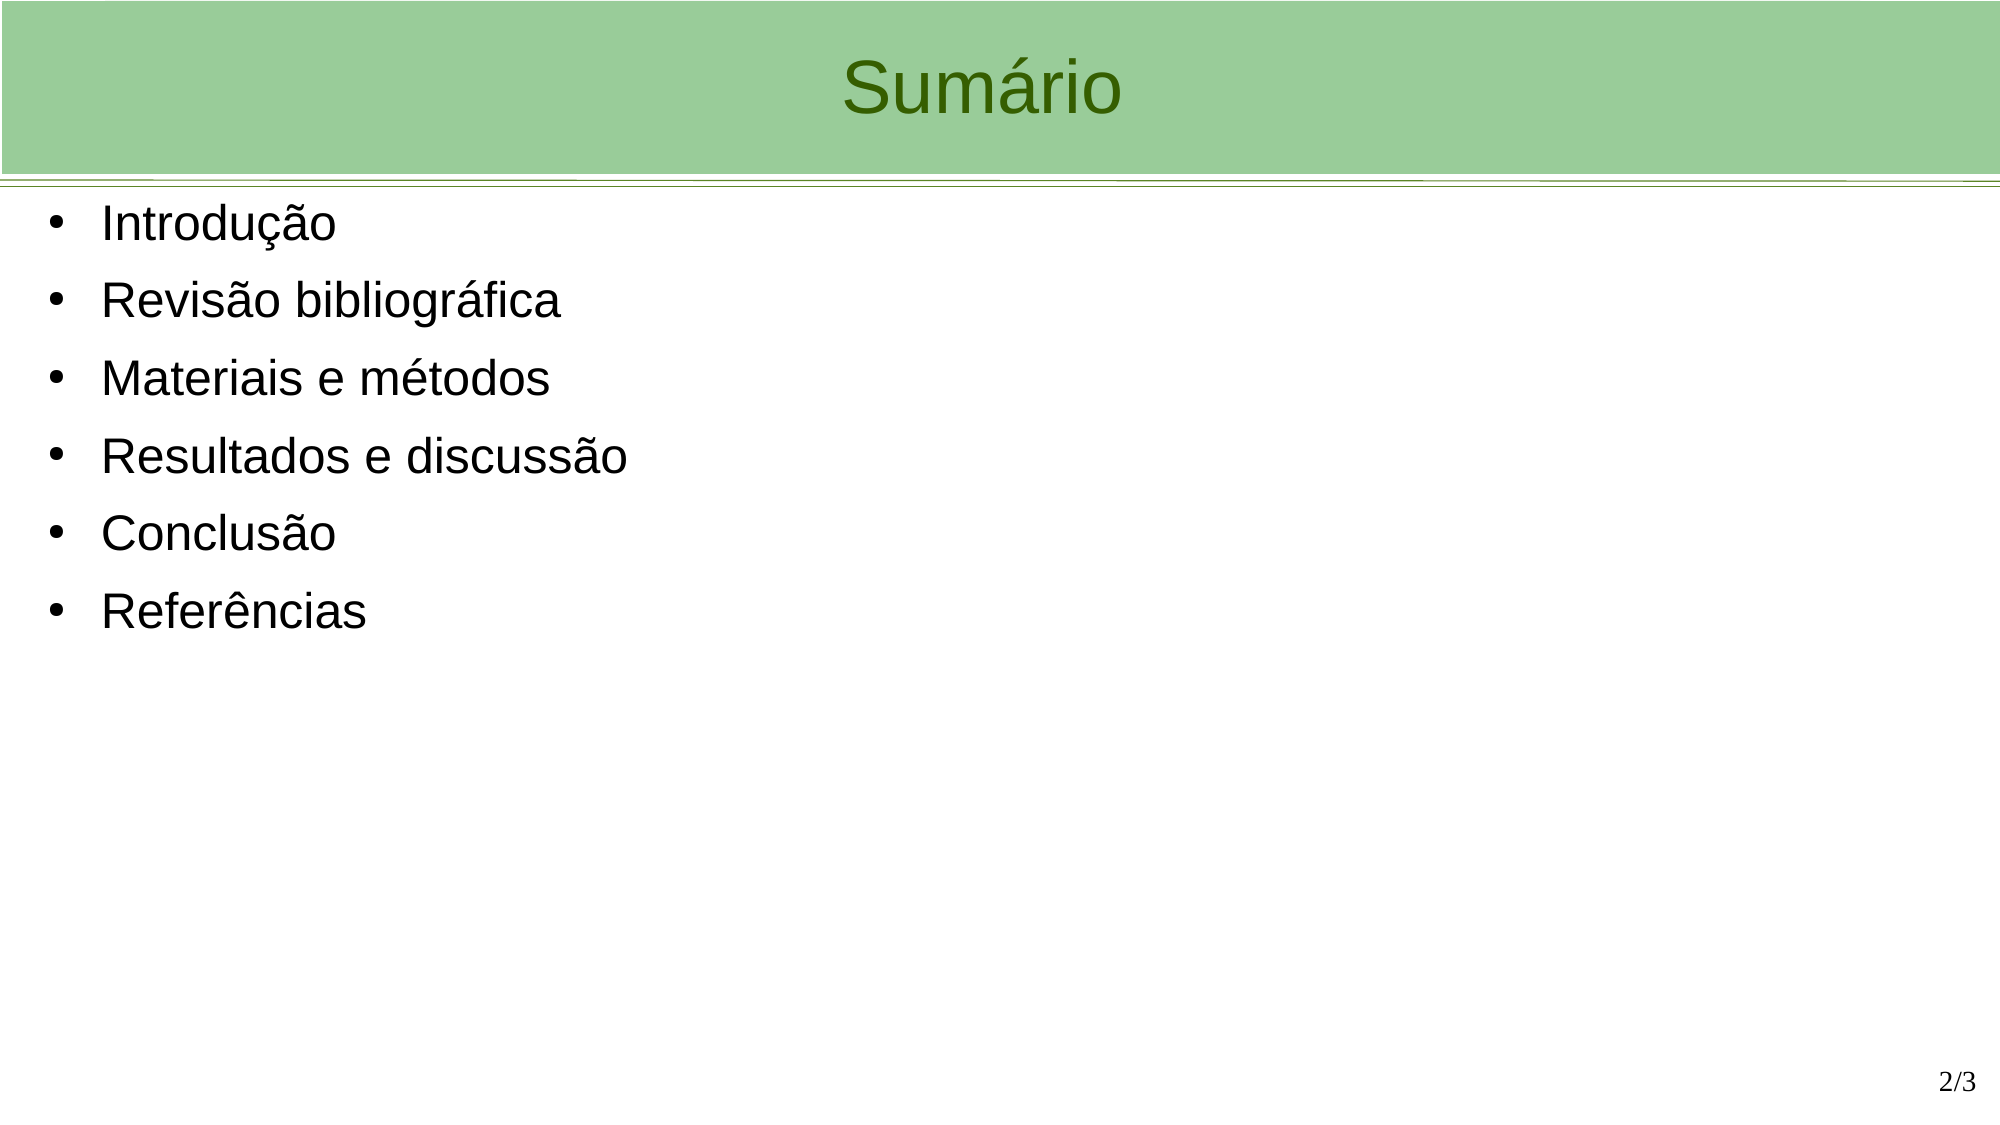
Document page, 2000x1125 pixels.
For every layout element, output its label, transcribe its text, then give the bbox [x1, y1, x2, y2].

title Sumário [105, 0, 1861, 174]
list Introdução Revisão bibliográfica Materiais e métodos Resultados e discussão Conclusão Referências [30, 195, 1966, 1066]
